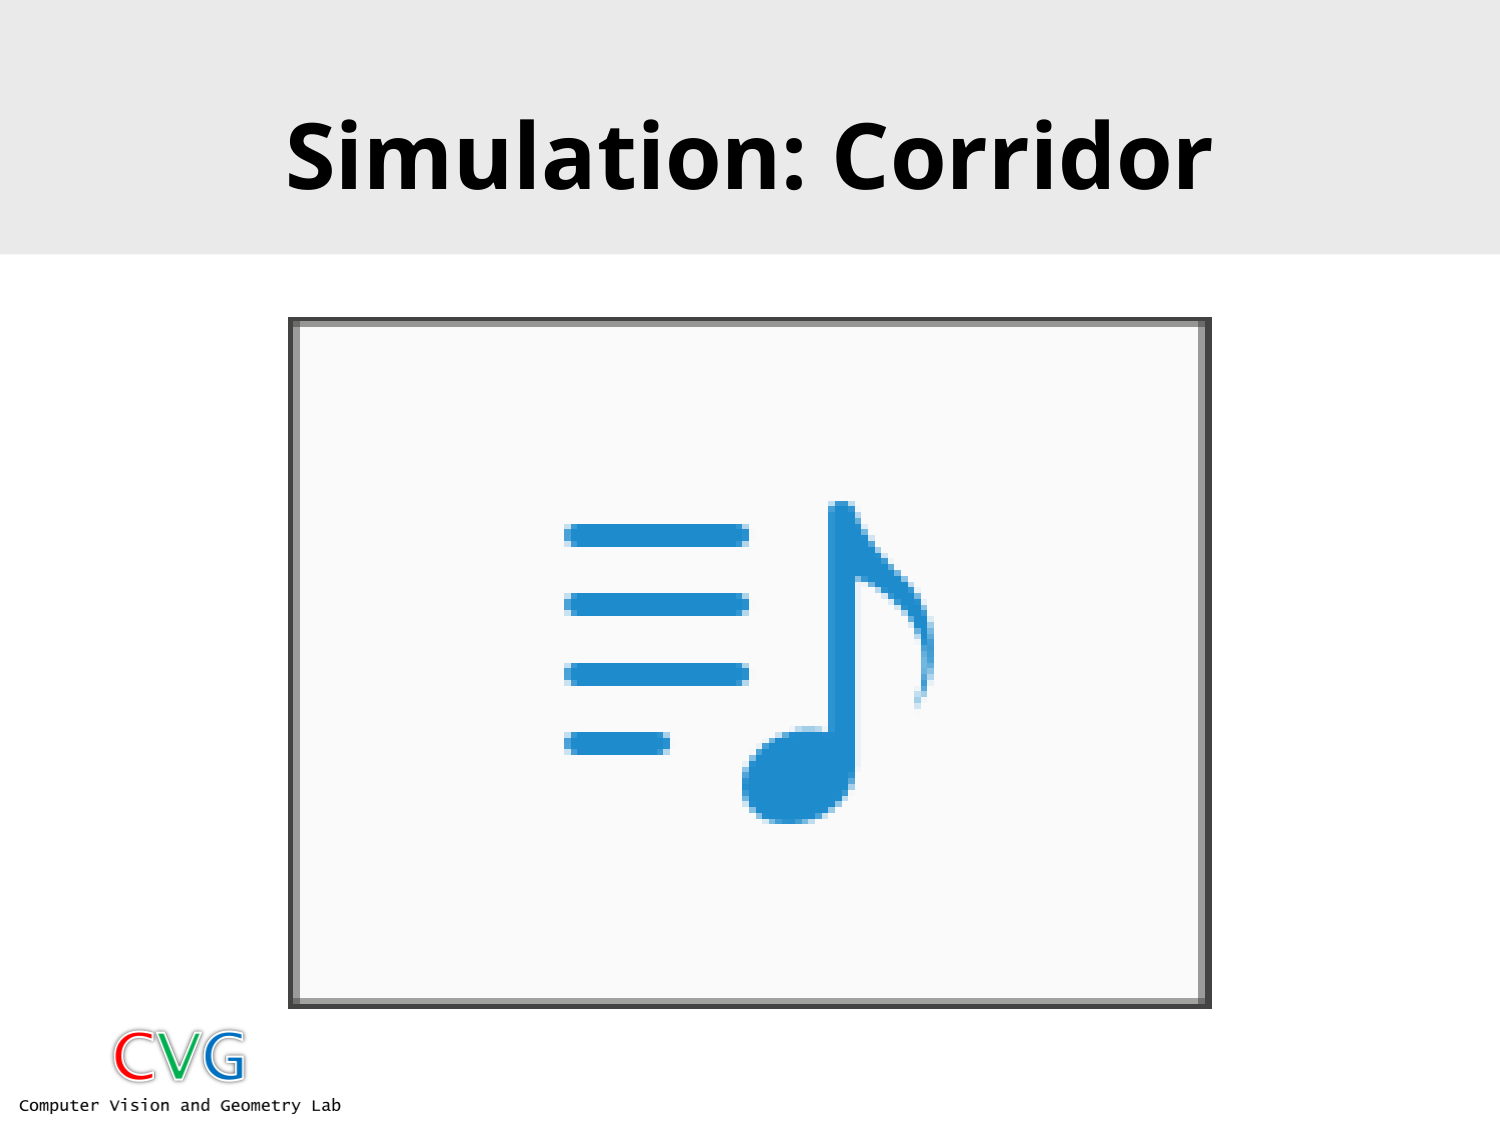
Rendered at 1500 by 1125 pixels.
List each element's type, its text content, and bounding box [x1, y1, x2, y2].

picture [1, 996, 359, 1124]
title Simulation: Corridor [114, 35, 1386, 271]
text_box [286, 315, 1213, 1011]
